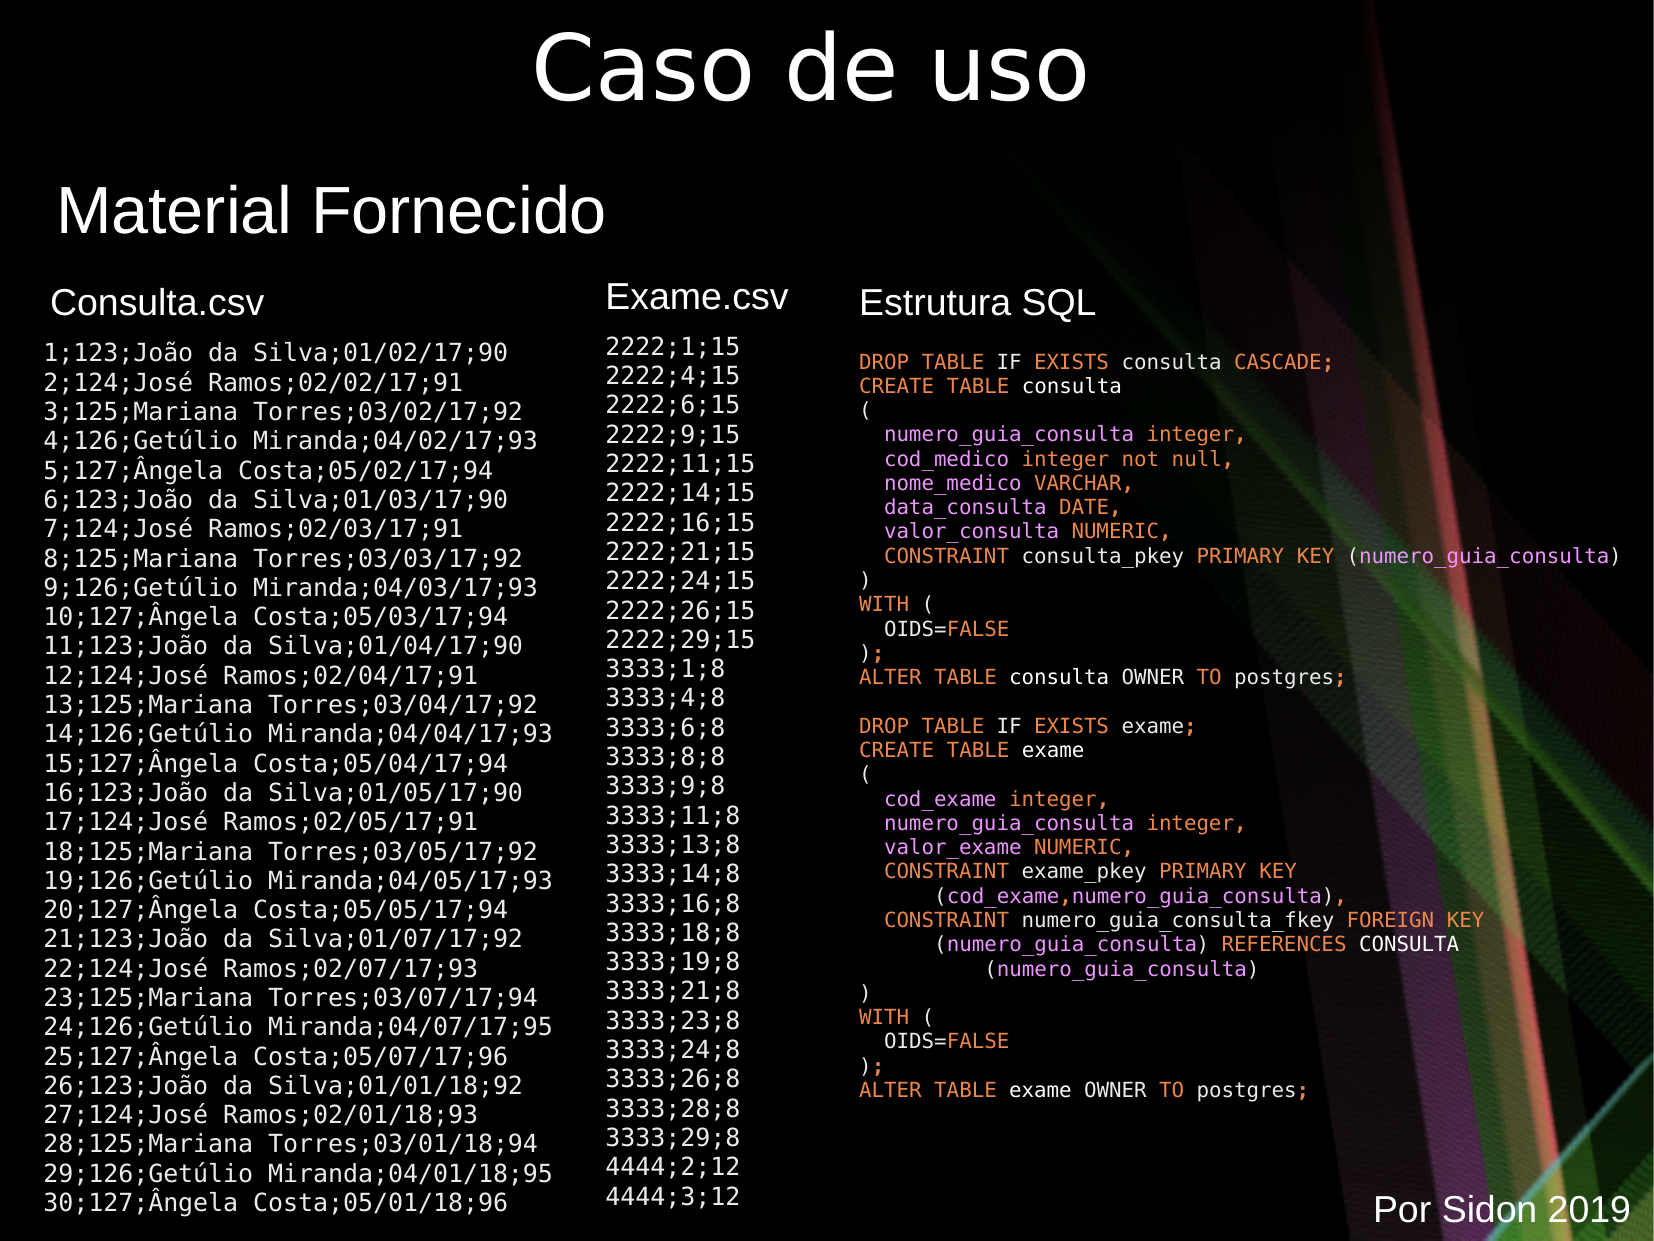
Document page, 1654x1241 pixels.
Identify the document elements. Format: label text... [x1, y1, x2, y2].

text_box 2222;1;15 2222;4;15 2222;6;15 2222;9;15 2222;11;15 2222;14;15 2222;16;15 2222;21;15 2222;24;15 2222;26;15 2222;29;15 3333;1;8 3333;4;8 3333;6;8 3333;8;8 3333;9;8 3333;11;8 3333;13;8 3333;14;8 3333;16;8 3333;18;8 3333;19;8 3333;21;8 3333;23;8 3333;24;8 3333;26;8 3333;28;8 3333;29;8 4444;2;12 4444;3;12 [590, 326, 771, 1241]
text_box Estrutura SQL [844, 274, 1117, 332]
text_box DROP TABLE IF EXISTS consulta CASCADE; CREATE TABLE consulta ( numero_guia_consulta integer, cod_medico integer not null, nome_medico VARCHAR, data_consulta DATE, valor_consulta NUMERIC, CONSTRAINT consulta_pkey PRIMARY KEY (numero_guia_consulta) ) WITH ( OIDS=FALSE ); ALTER TABLE consulta OWNER TO postgres; DROP TABLE IF EXISTS exame; CREATE TABLE exame ( cod_exame integer, numero_guia_consulta integer, valor_exame NUMERIC, CONSTRAINT exame_pkey PRIMARY KEY (cod_exame,numero_guia_consulta), CONSTRAINT numero_guia_consulta_fkey FOREIGN KEY (numero_guia_consulta) REFERENCES CONSULTA (numero_guia_consulta) ) WITH ( OIDS=FALSE ); ALTER TABLE exame OWNER TO postgres; [844, 342, 1654, 1193]
text_box 1;123;João da Silva;01/02/17;90 2;124;José Ramos;02/02/17;91 3;125;Mariana Torres;03/02/17;92 4;126;Getúlio Miranda;04/02/17;93 5;127;Ângela Costa;05/02/17;94 6;123;João da Silva;01/03/17;90 7;124;José Ramos;02/03/17;91 8;125;Mariana Torres;03/03/17;92 9;126;Getúlio Miranda;04/03/17;93 10;127;Ângela Costa;05/03/17;94 11;123;João da Silva;01/04/17;90 12;124;José Ramos;02/04/17;91 13;125;Mariana Torres;03/04/17;92 14;126;Getúlio Miranda;04/04/17;93 15;127;Ângela Costa;05/04/17;94 16;123;João da Silva;01/05/17;90 17;124;José Ramos;02/05/17;91 18;125;Mariana Torres;03/05/17;92 19;126;Getúlio Miranda;04/05/17;93 20;127;Ângela Costa;05/05/17;94 21;123;João da Silva;01/07/17;92 22;124;José Ramos;02/07/17;93 23;125;Mariana Torres;03/07/17;94 24;126;Getúlio Miranda;04/07/17;95 25;127;Ângela Costa;05/07/17;96 26;123;João da Silva;01/01/18;92 27;124;José Ramos;02/01/18;93 28;125;Mariana Torres;03/01/18;94 29;126;Getúlio Miranda;04/01/18;95 30;127;Ângela Costa;05/01/18;96 [28, 331, 590, 1241]
text_box Material Fornecido [41, 165, 623, 255]
text_box Por Sidon 2019 [1358, 1193, 1646, 1238]
text_box Exame.csv [590, 268, 815, 326]
picture [0, 0, 1654, 1241]
title Caso de uso [531, 15, 1111, 123]
text_box Consulta.csv [35, 273, 284, 331]
